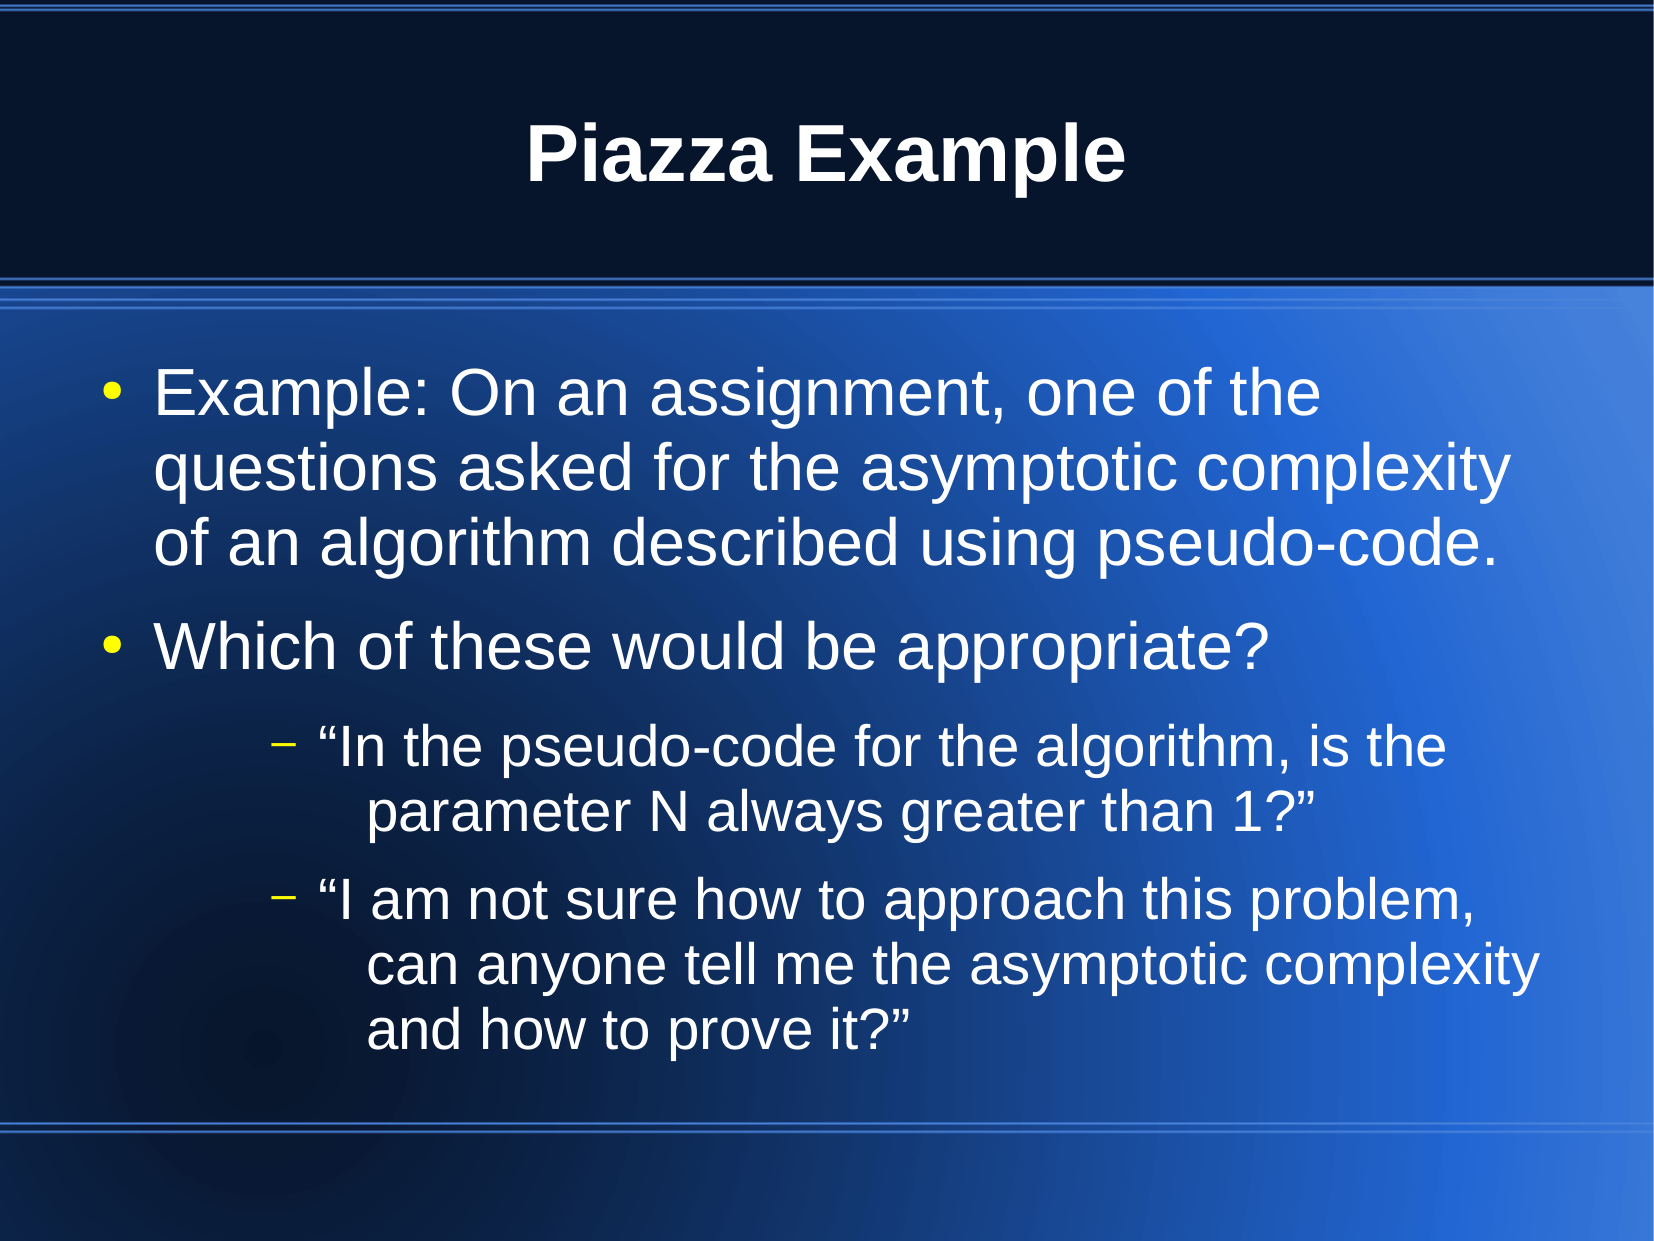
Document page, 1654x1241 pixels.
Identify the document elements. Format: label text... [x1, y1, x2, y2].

picture [0, 0, 1654, 1241]
title Piazza Example [82, 49, 1571, 257]
list Example: On an assignment, one of the questions asked for the asymptotic complexity of an algorithm described using pseudo-code. Which of these would be appropriate? “In the pseudo-code for the algorithm, is the parameter N always greater than 1?” “I am not sure how to approach this problem, can anyone tell me the asymptotic complexity and how to prove it?” [82, 355, 1571, 1075]
